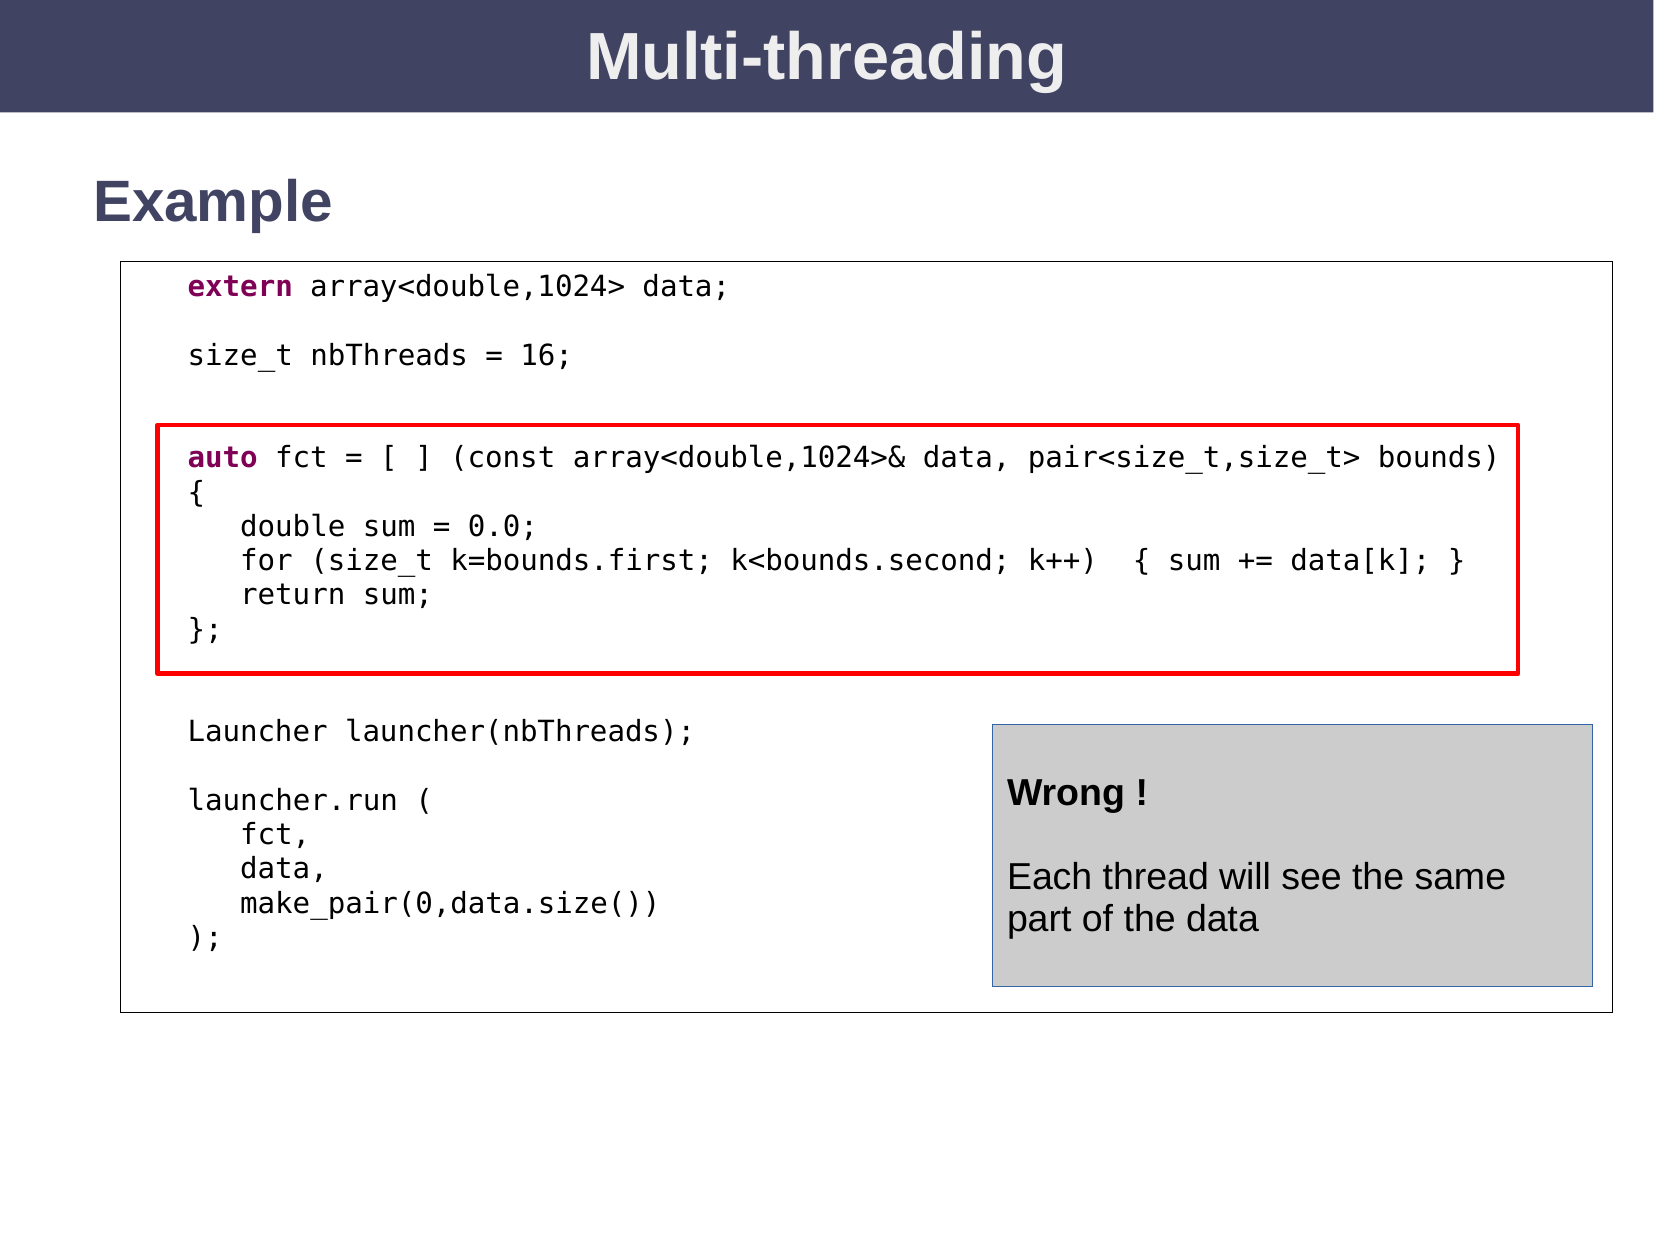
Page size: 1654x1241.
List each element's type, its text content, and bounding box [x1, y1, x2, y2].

text_box extern array<double,1024> data; size_t nbThreads = 16; auto fct = [ ] (const array<double,1024>& data, pair<size_t,size_t> bounds) { double sum = 0.0; for (size_t k=bounds.first; k<bounds.second; k++) { sum += data[k]; } return sum; }; Launcher launcher(nbThreads); launcher.run ( fct, data, make_pair(0,data.size()) ); [120, 261, 1613, 1013]
text_box Wrong ! Each thread will see the same part of the data [992, 724, 1593, 987]
text_box Multi-threading [0, 0, 1654, 113]
text_box Example [78, 161, 1607, 263]
